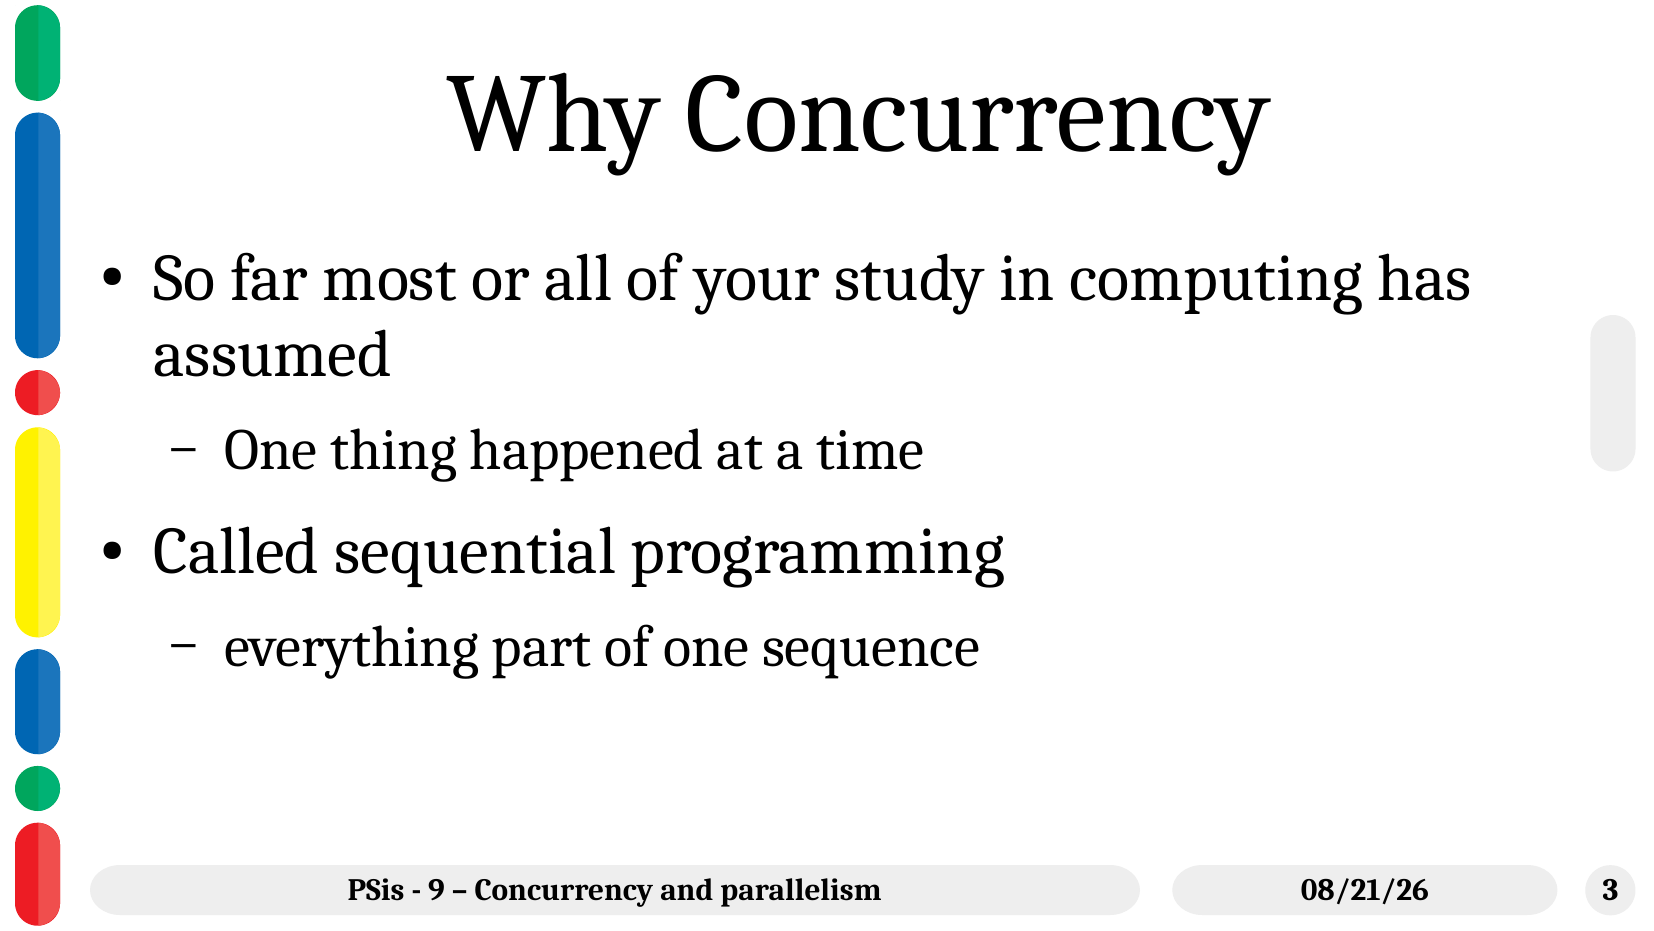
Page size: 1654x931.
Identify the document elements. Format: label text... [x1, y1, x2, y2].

title Why Concurrency [82, 37, 1636, 193]
list So far most or all of your study in computing has assumed One thing happened at a time Called sequential programming everything part of one sequence [82, 240, 1571, 866]
